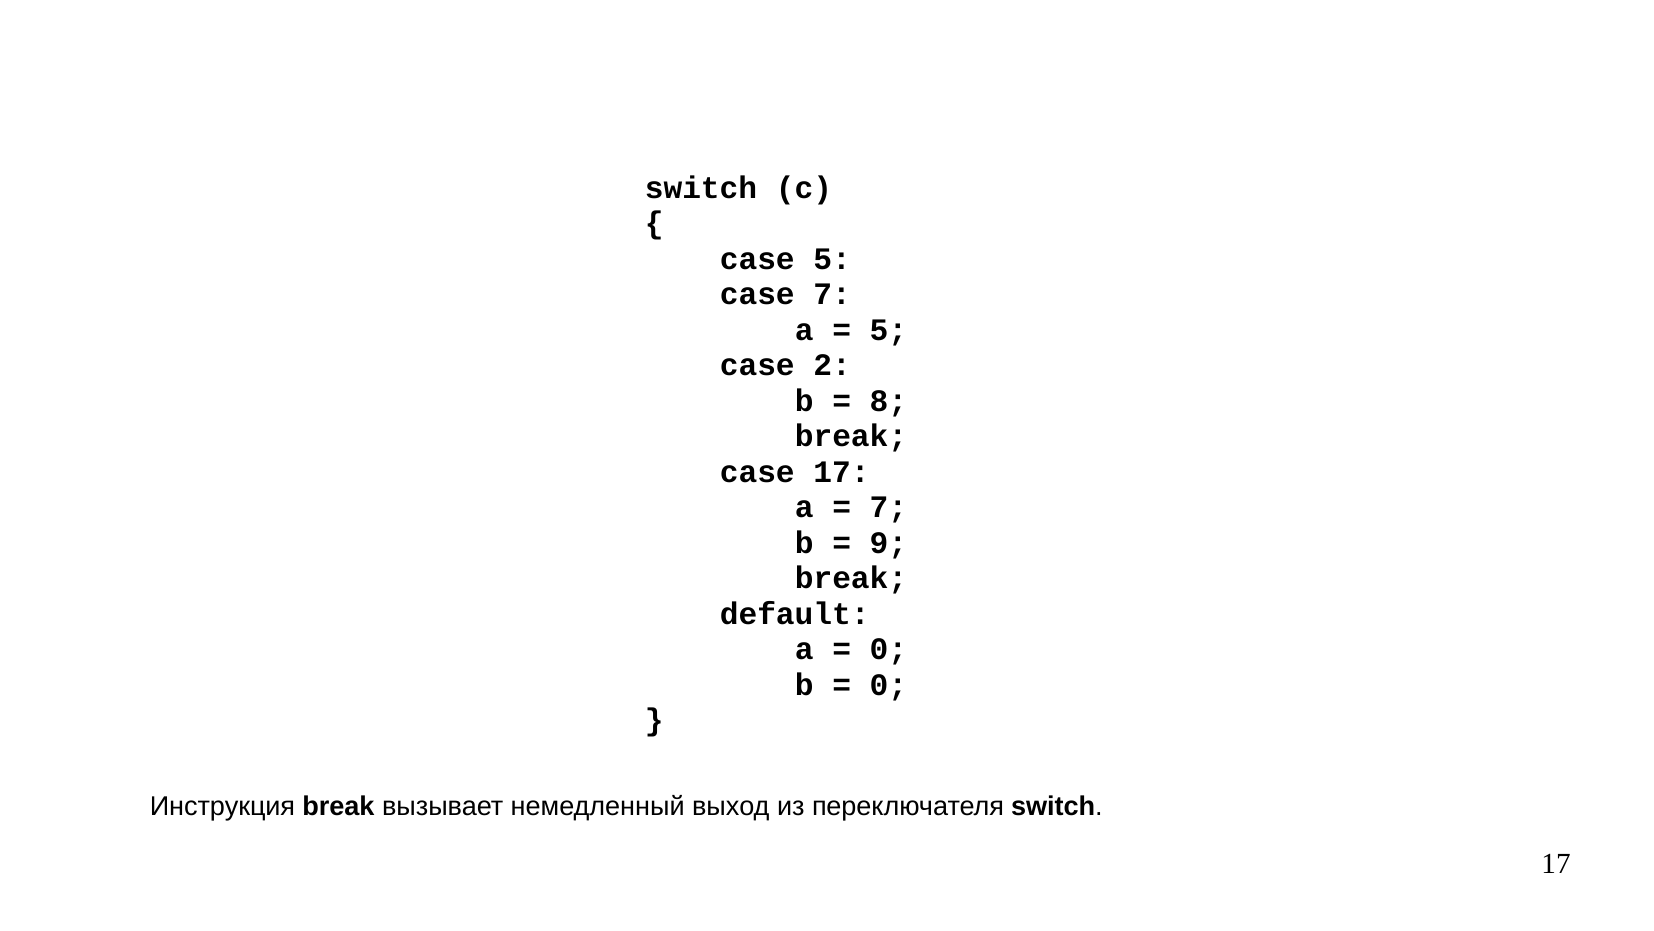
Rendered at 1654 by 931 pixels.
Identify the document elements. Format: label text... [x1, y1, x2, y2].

text_box switch (c) { case 5: case 7: a = 5; case 2: b = 8; break; case 17: a = 7; b = 9; break; default: a = 0; b = 0; } [630, 165, 961, 748]
text_box Инструкция break вызывает немедленный выход из переключателя switch. [135, 783, 1456, 829]
